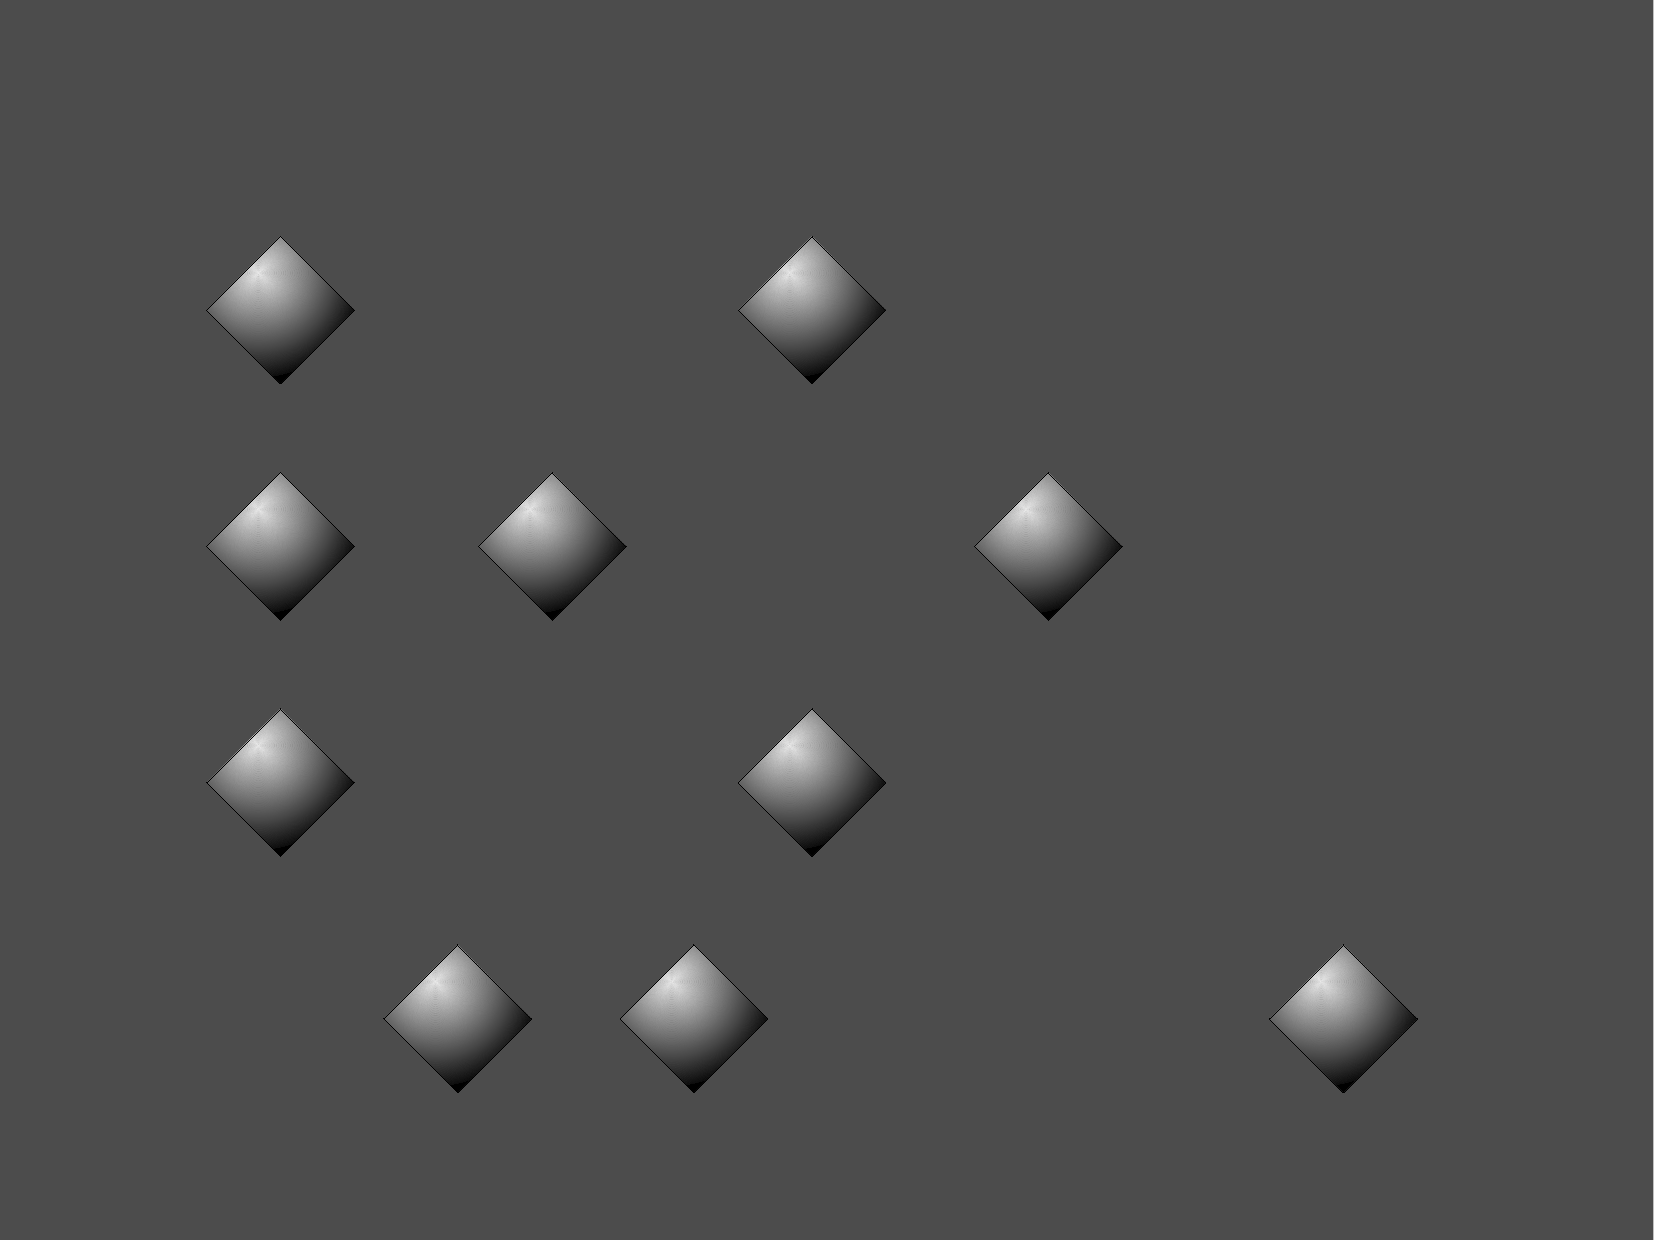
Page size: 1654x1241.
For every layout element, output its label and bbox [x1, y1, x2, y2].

text_box [738, 236, 886, 384]
text_box [478, 472, 627, 621]
text_box [1269, 944, 1418, 1093]
text_box [206, 708, 355, 857]
text_box [206, 236, 355, 384]
text_box [738, 708, 886, 857]
text_box [206, 472, 355, 621]
text_box [620, 944, 768, 1093]
text_box [974, 472, 1123, 621]
text_box [383, 944, 532, 1093]
